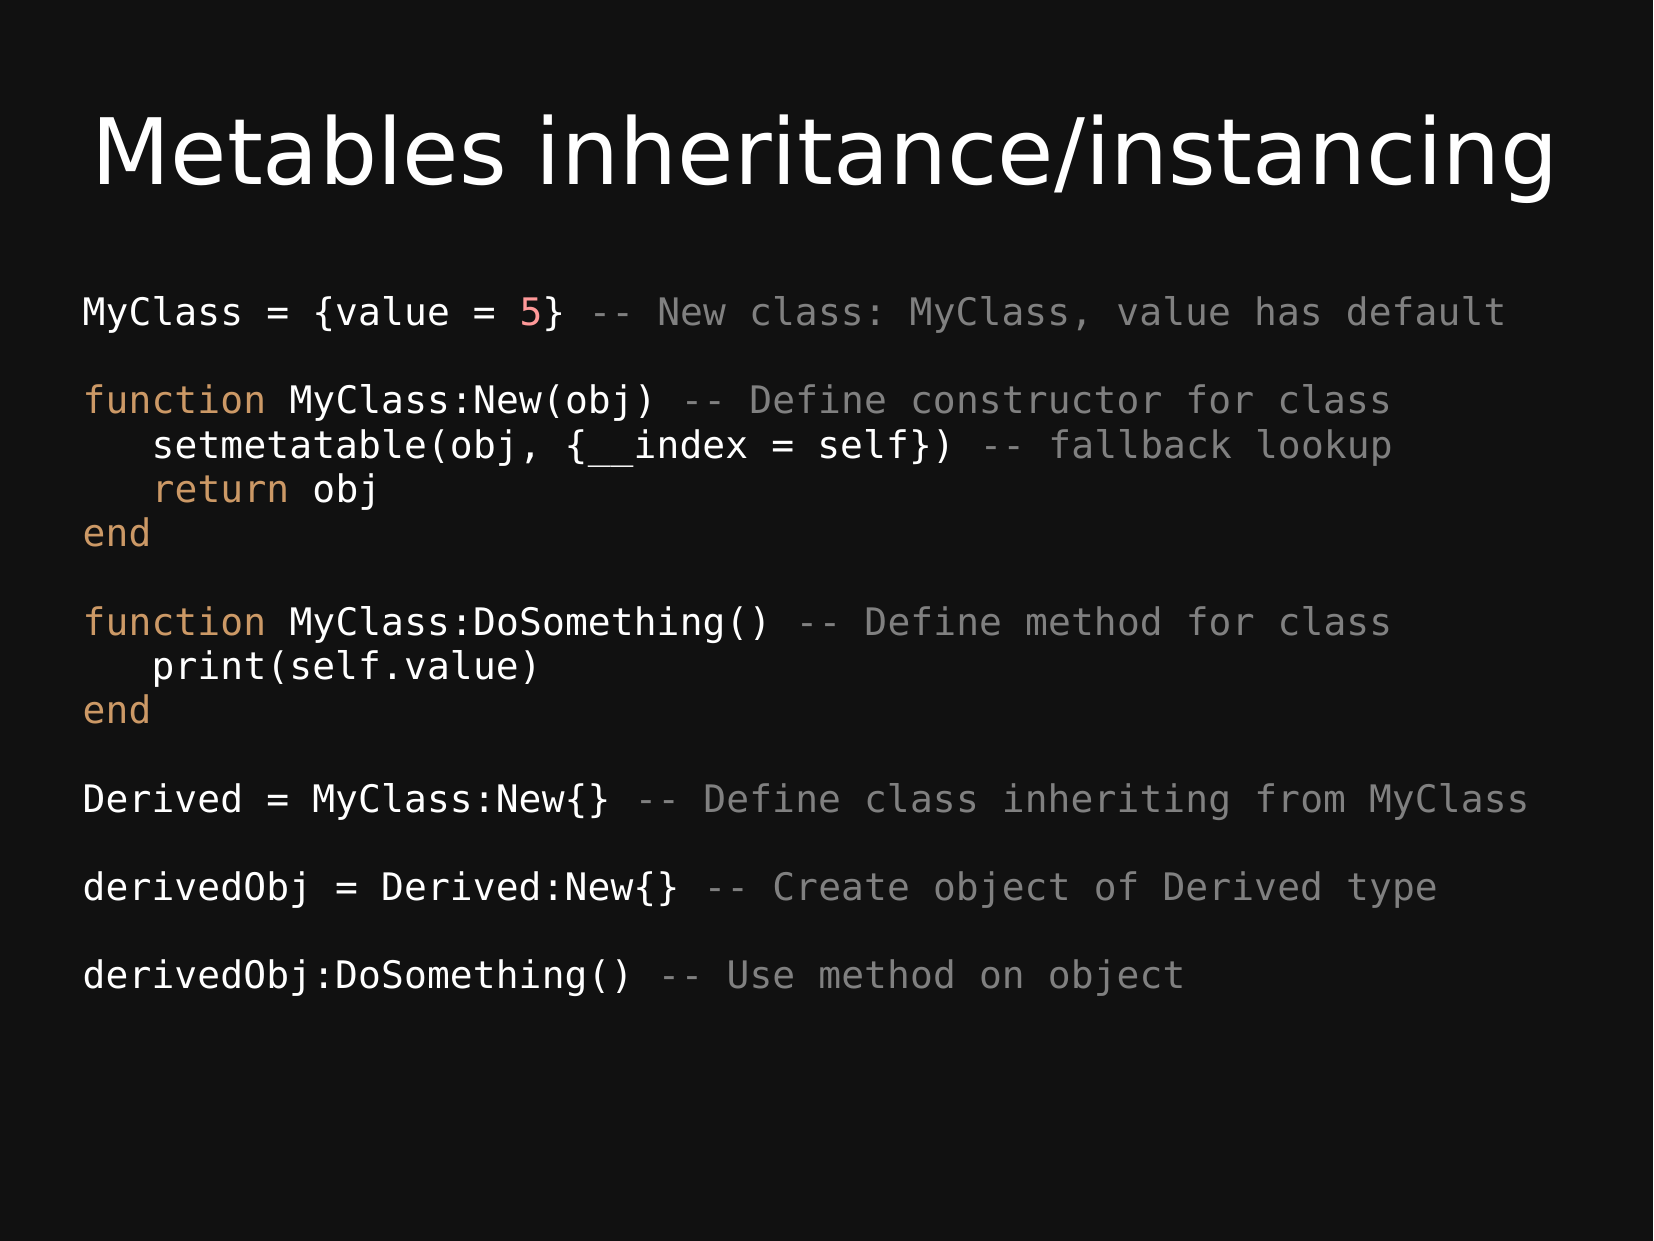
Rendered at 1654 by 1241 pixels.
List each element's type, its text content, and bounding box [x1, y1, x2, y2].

title Metables inheritance/instancing [82, 49, 1571, 257]
list MyClass = {value = 5} -- New class: MyClass, value has default function MyClass:New(obj) -- Define constructor for class setmetatable(obj, {__index = self}) -- fallback lookup return obj end function MyClass:DoSomething() -- Define method for class print(self.value) end Derived = MyClass:New{} -- Define class inheriting from MyClass derivedObj = Derived:New{} -- Create object of Derived type derivedObj:DoSomething() -- Use method on object [82, 290, 1571, 1010]
